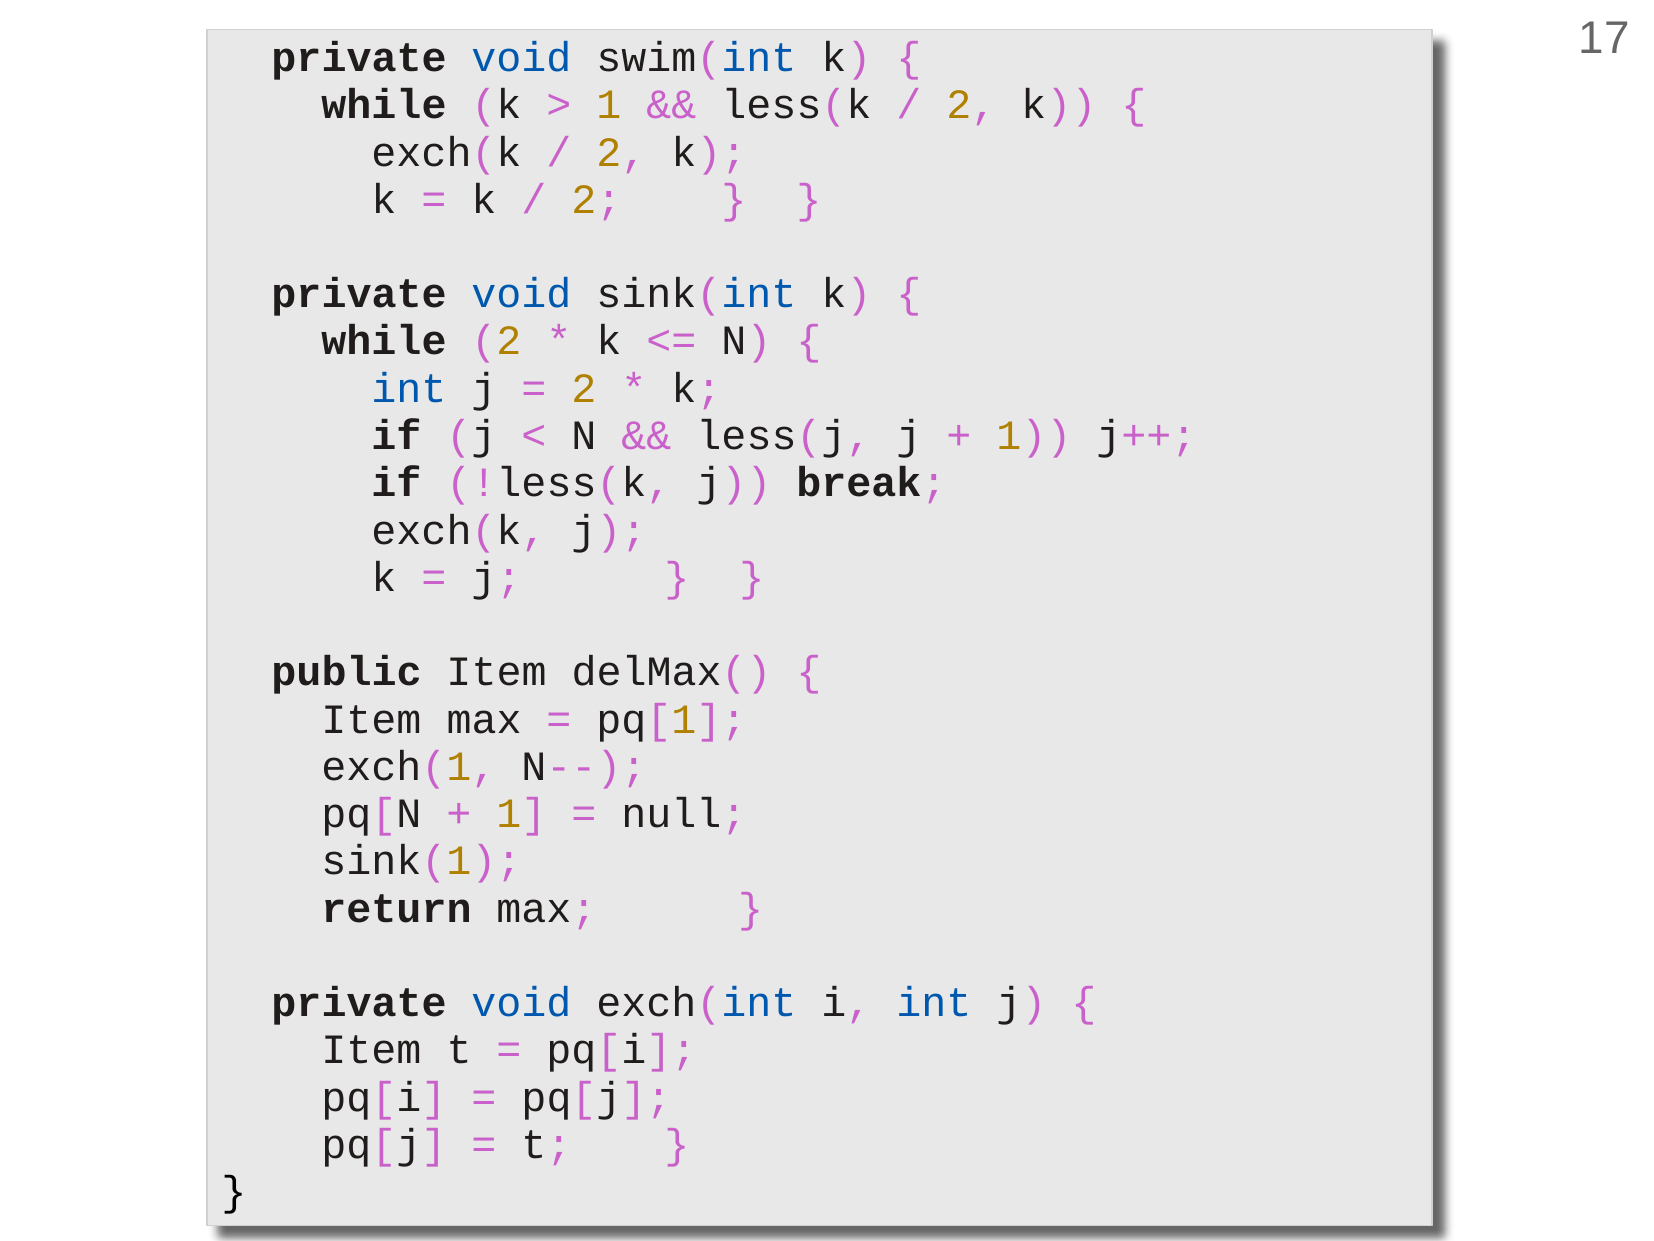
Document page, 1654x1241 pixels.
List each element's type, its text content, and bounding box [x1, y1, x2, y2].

text_box private void swim(int k) { while (k > 1 && less(k / 2, k)) { exch(k / 2, k); k = k / 2; } } private void sink(int k) { while (2 * k <= N) { int j = 2 * k; if (j < N && less(j, j + 1)) j++; if (!less(k, j)) break; exch(k, j); k = j; } } public Item delMax() { Item max = pq[1]; exch(1, N--); pq[N + 1] = null; sink(1); return max; } private void exch(int i, int j) { Item t = pq[i]; pq[i] = pq[j]; pq[j] = t; } } [206, 29, 1433, 1226]
